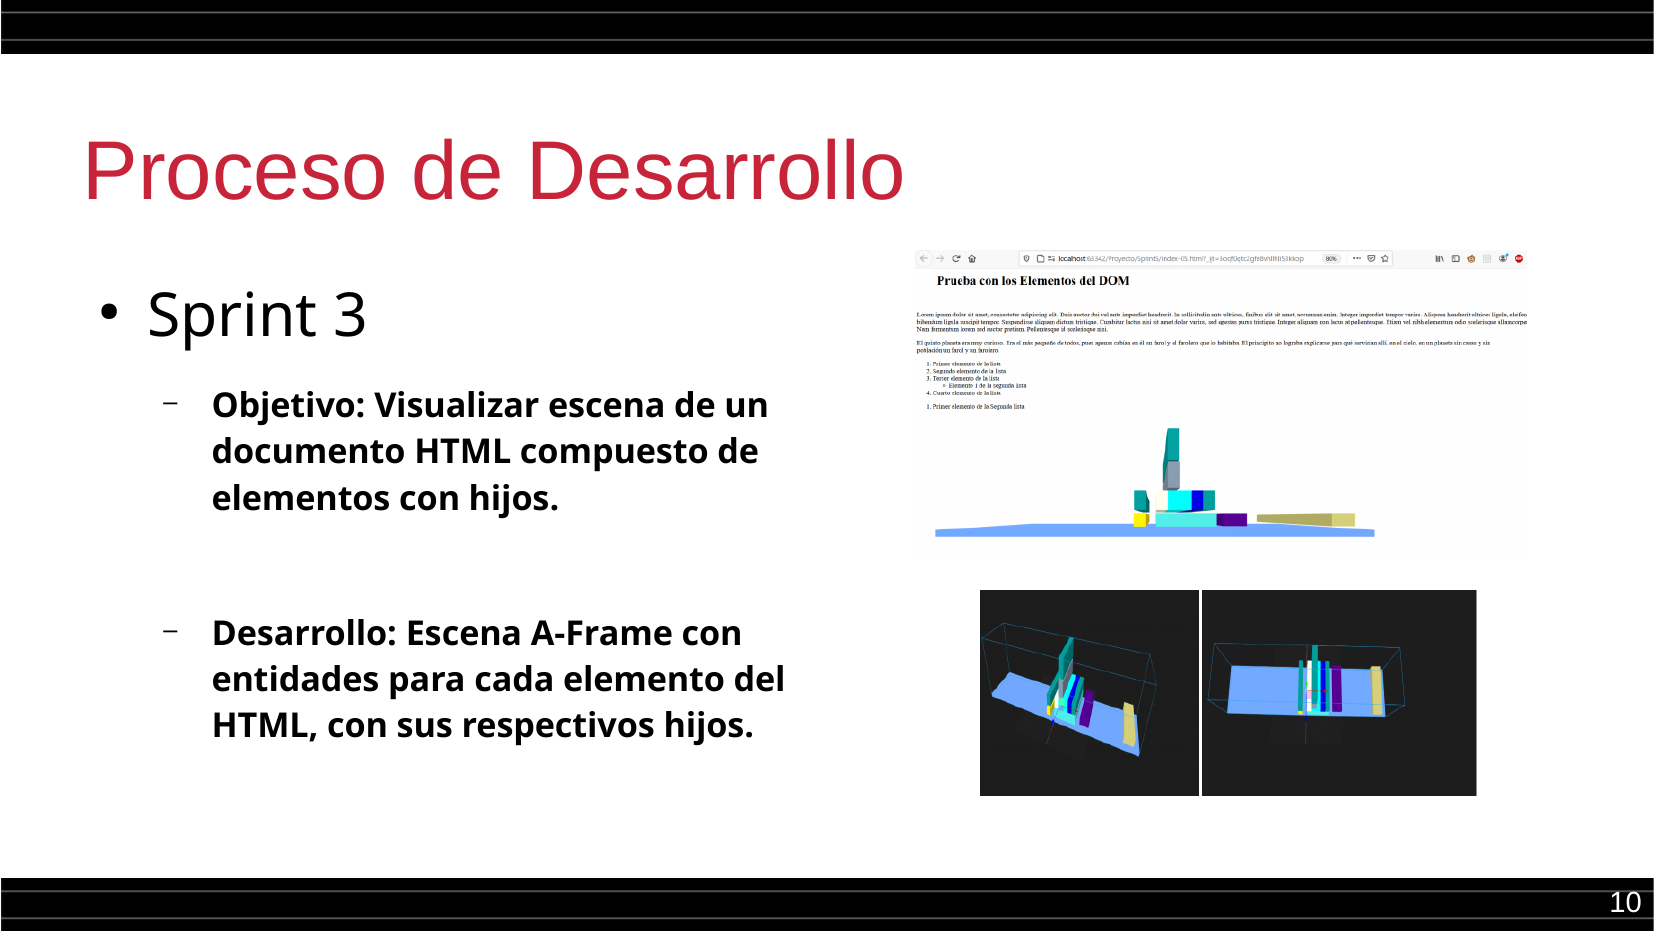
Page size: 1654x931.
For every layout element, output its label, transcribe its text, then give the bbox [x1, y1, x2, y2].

title Proceso de Desarrollo [82, 92, 1571, 249]
picture [980, 590, 1477, 798]
picture [1, 0, 1654, 54]
picture [915, 247, 1536, 558]
list Sprint 3 Objetivo: Visualizar escena de un documento HTML compuesto de elementos con hijos. Desarrollo: Escena A-Frame con entidades para cada elemento del HTML, con sus respectivos hijos. [82, 271, 827, 758]
picture [1, 878, 1654, 931]
